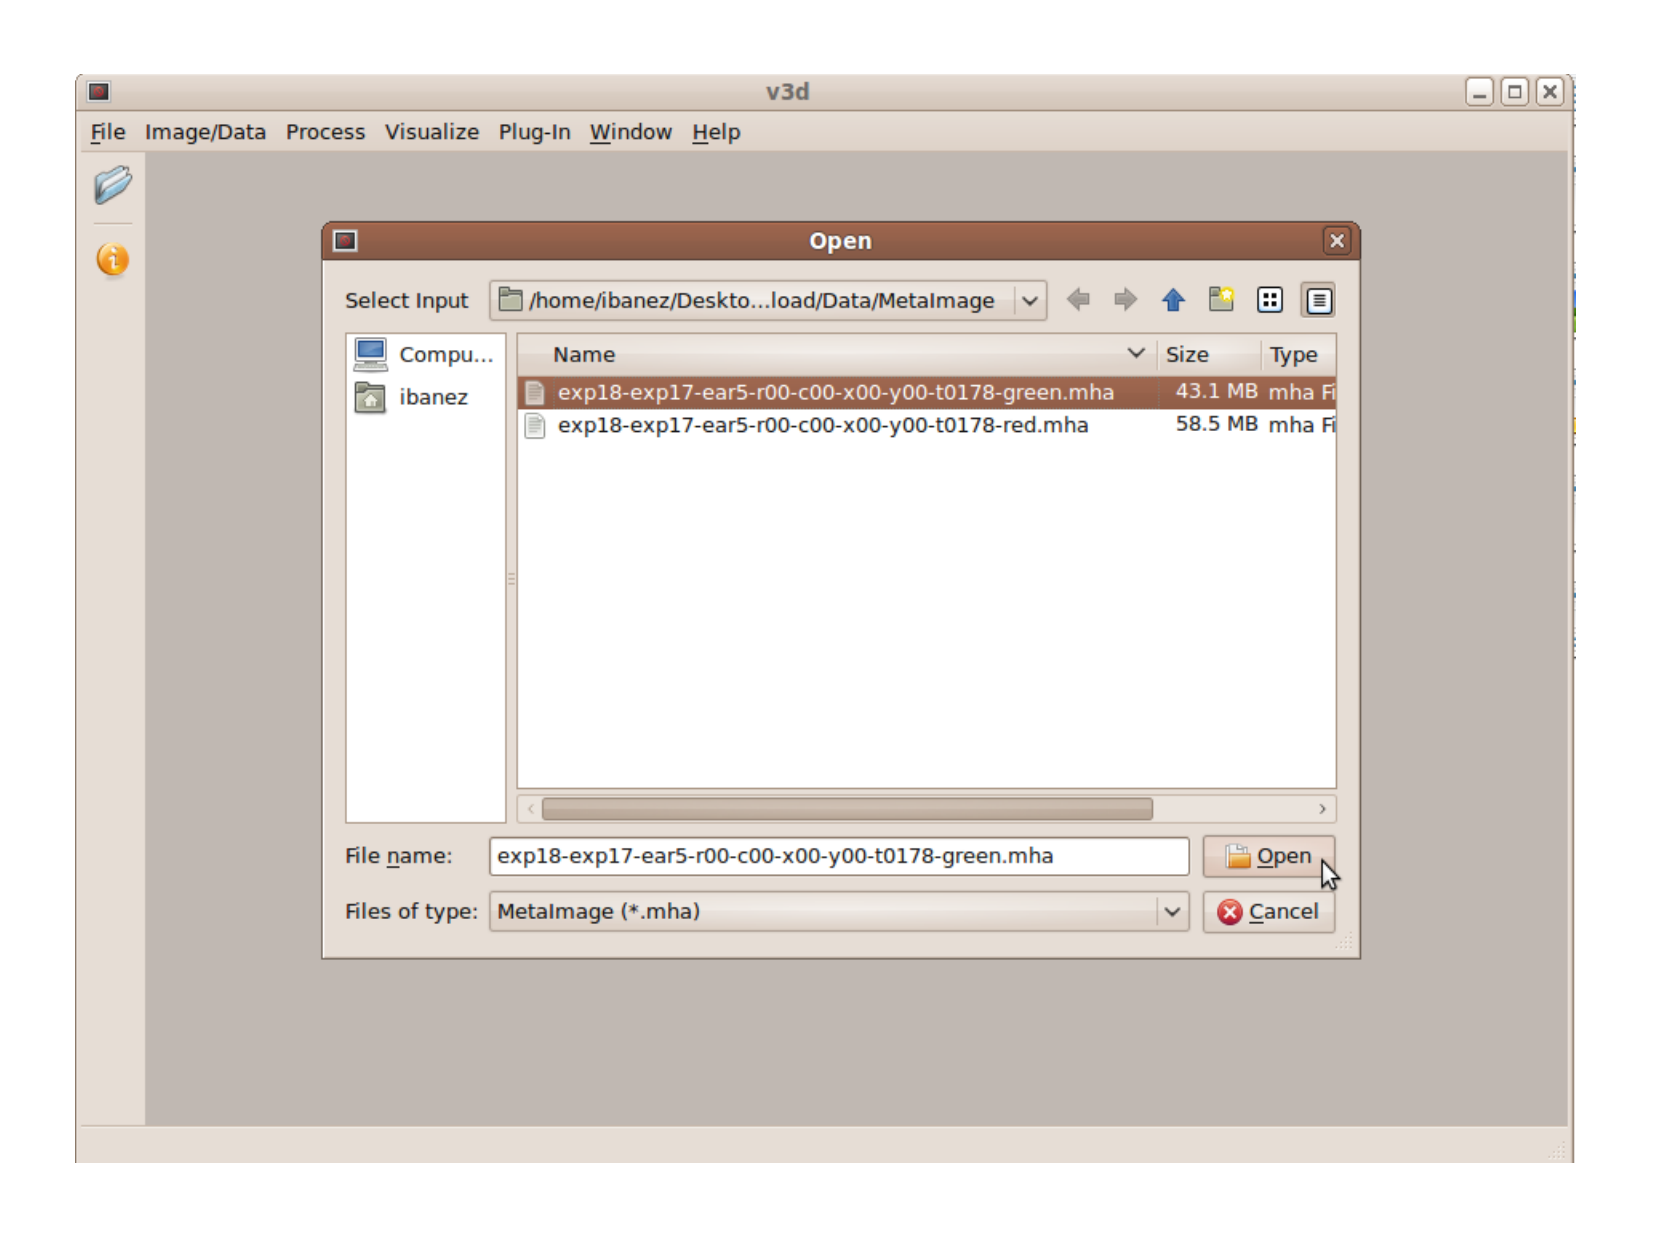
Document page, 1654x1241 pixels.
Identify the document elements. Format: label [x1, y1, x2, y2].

picture [75, 74, 1576, 1163]
